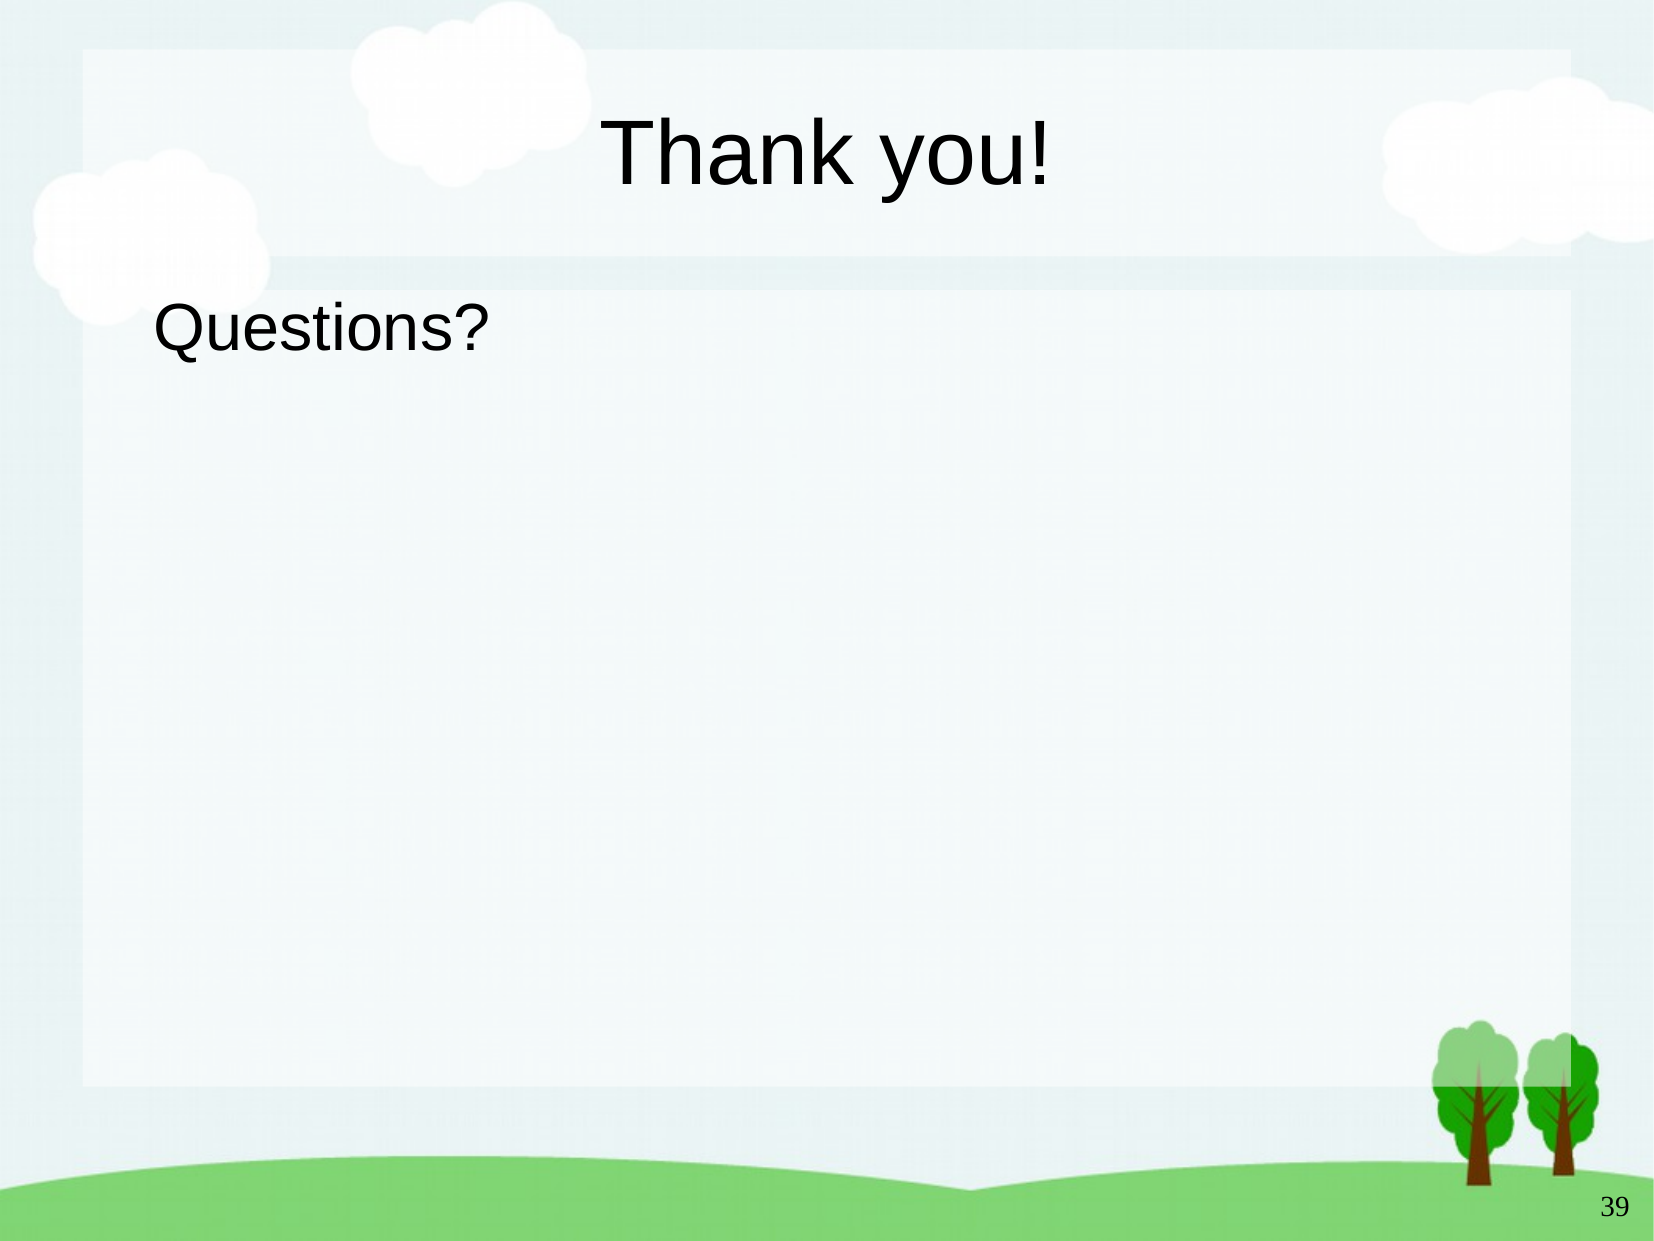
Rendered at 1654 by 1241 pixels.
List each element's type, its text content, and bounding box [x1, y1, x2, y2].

picture [0, 0, 1654, 1241]
title Thank you! [82, 49, 1571, 257]
list Questions? [82, 290, 1571, 1087]
